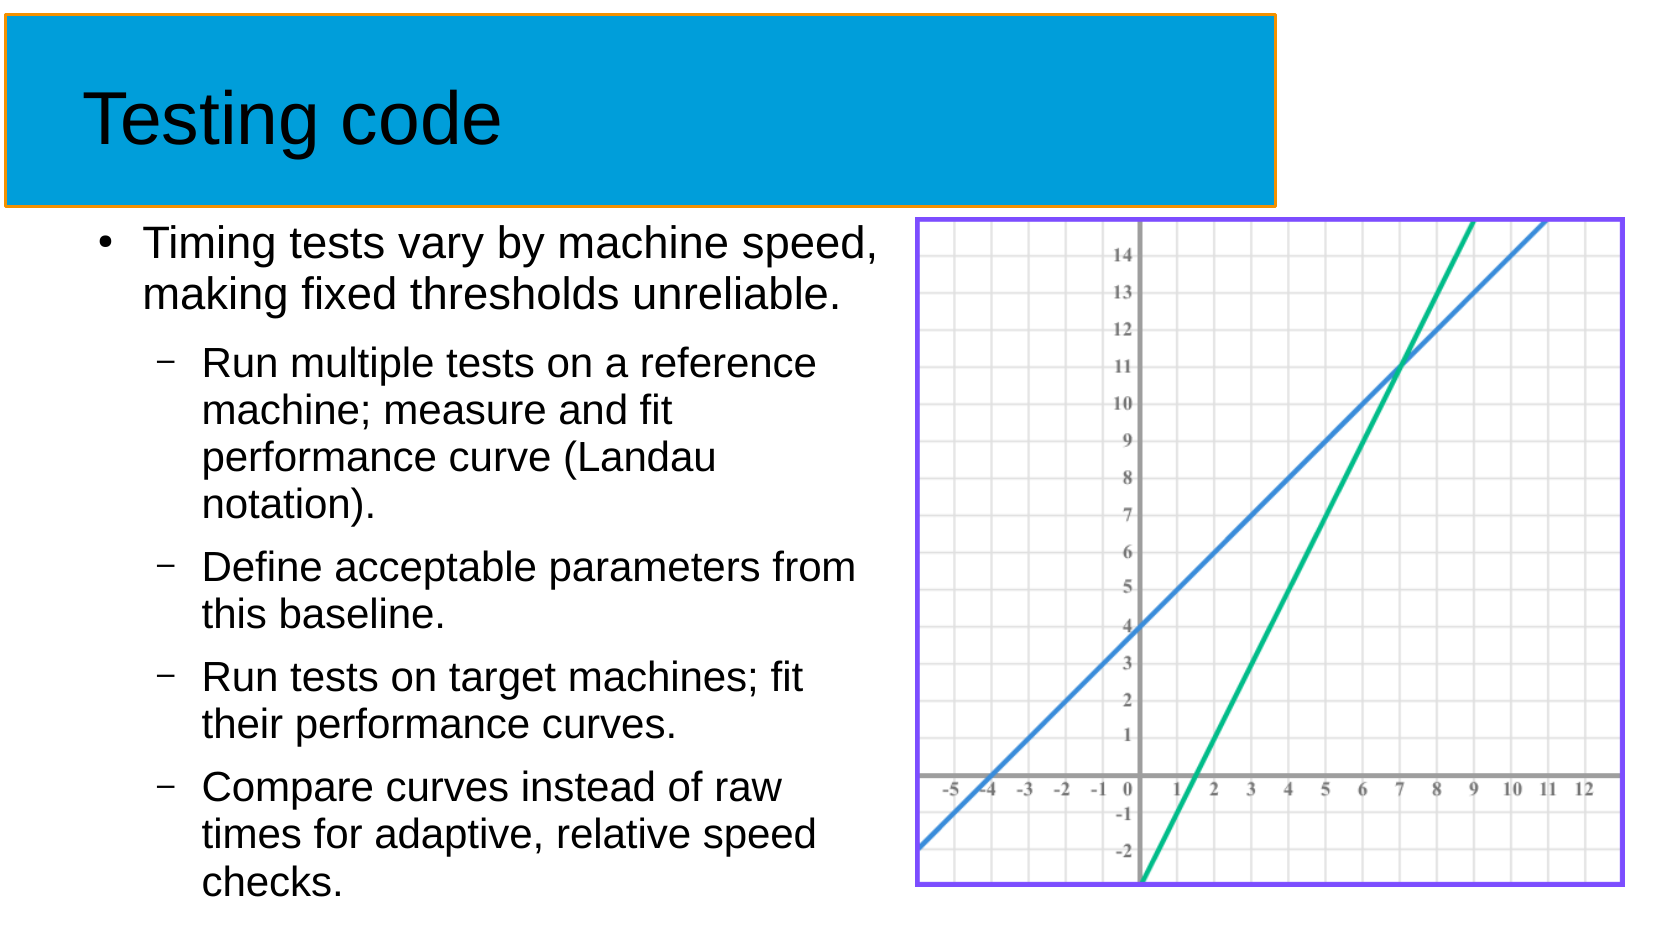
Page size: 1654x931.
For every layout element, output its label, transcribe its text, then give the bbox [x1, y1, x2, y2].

list Timing tests vary by machine speed, making fixed thresholds unreliable. Run multiple tests on a reference machine; measure and fit performance curve (Landau notation). Define acceptable parameters from this baseline. Run tests on target machines; fit their performance curves. Compare curves instead of raw times for adaptive, relative speed checks. [82, 217, 886, 916]
title Testing code [82, 44, 1235, 192]
picture [915, 217, 1625, 887]
